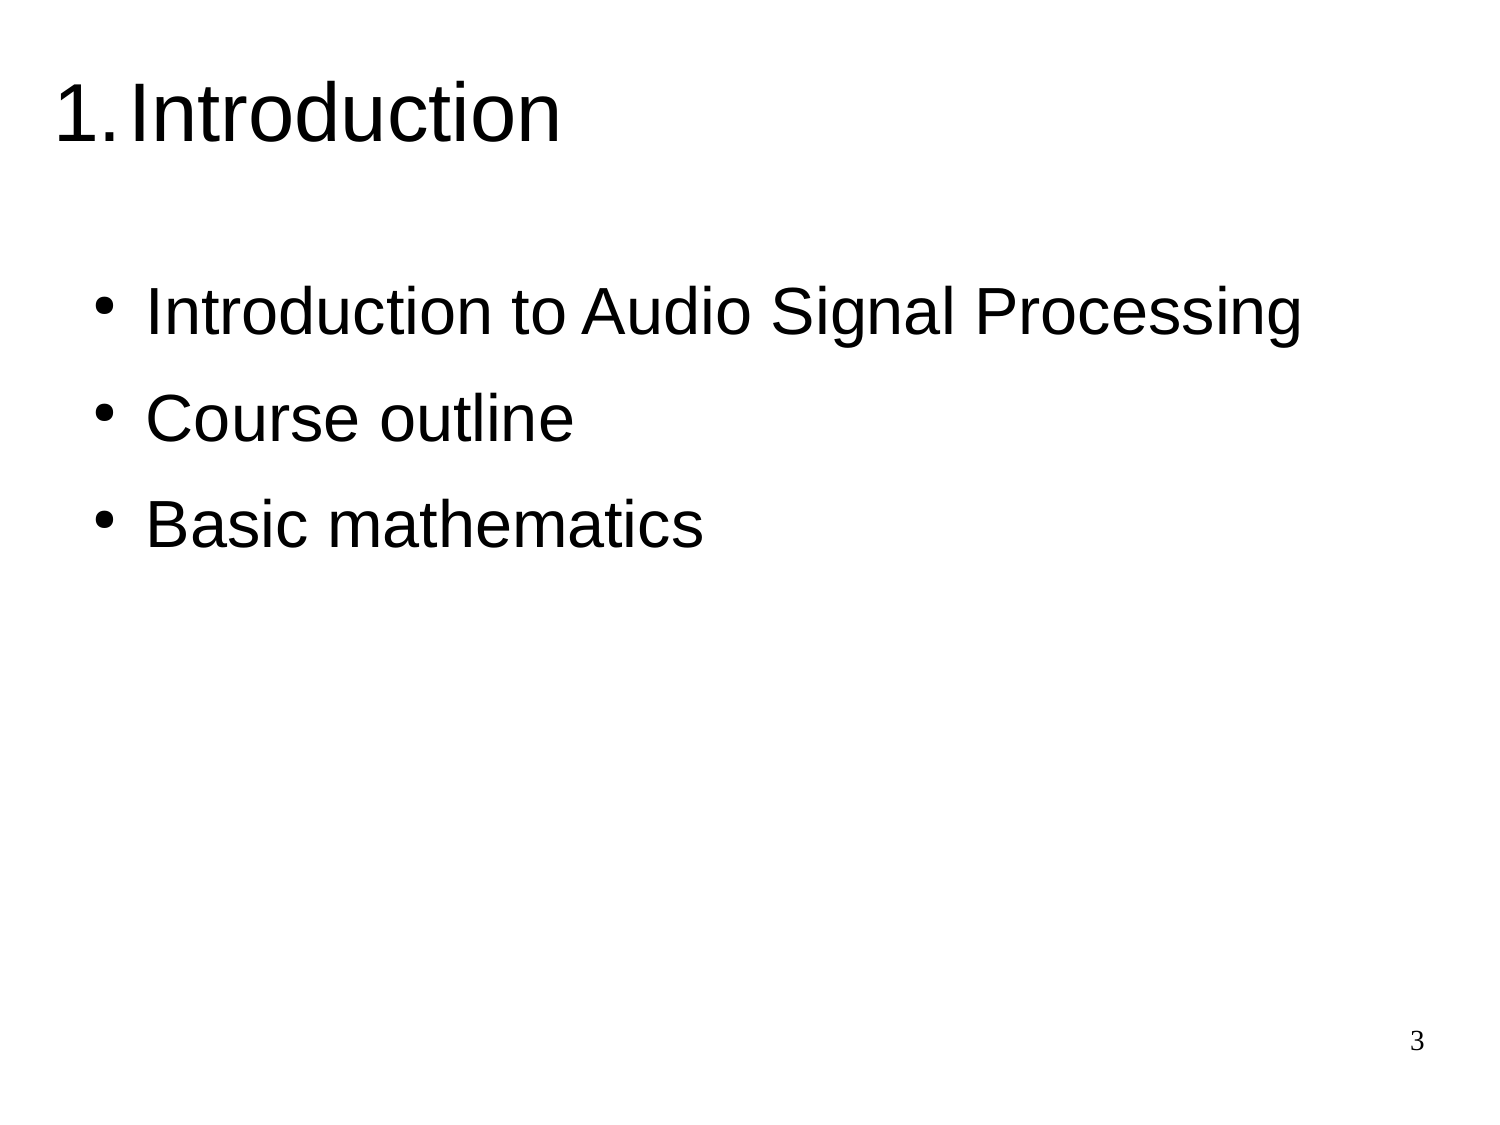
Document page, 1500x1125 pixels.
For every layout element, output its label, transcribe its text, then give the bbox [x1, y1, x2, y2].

title 1. Introduction [53, 18, 1403, 207]
list Introduction to Audio Signal Processing Course outline Basic mathematics [75, 263, 1425, 1006]
